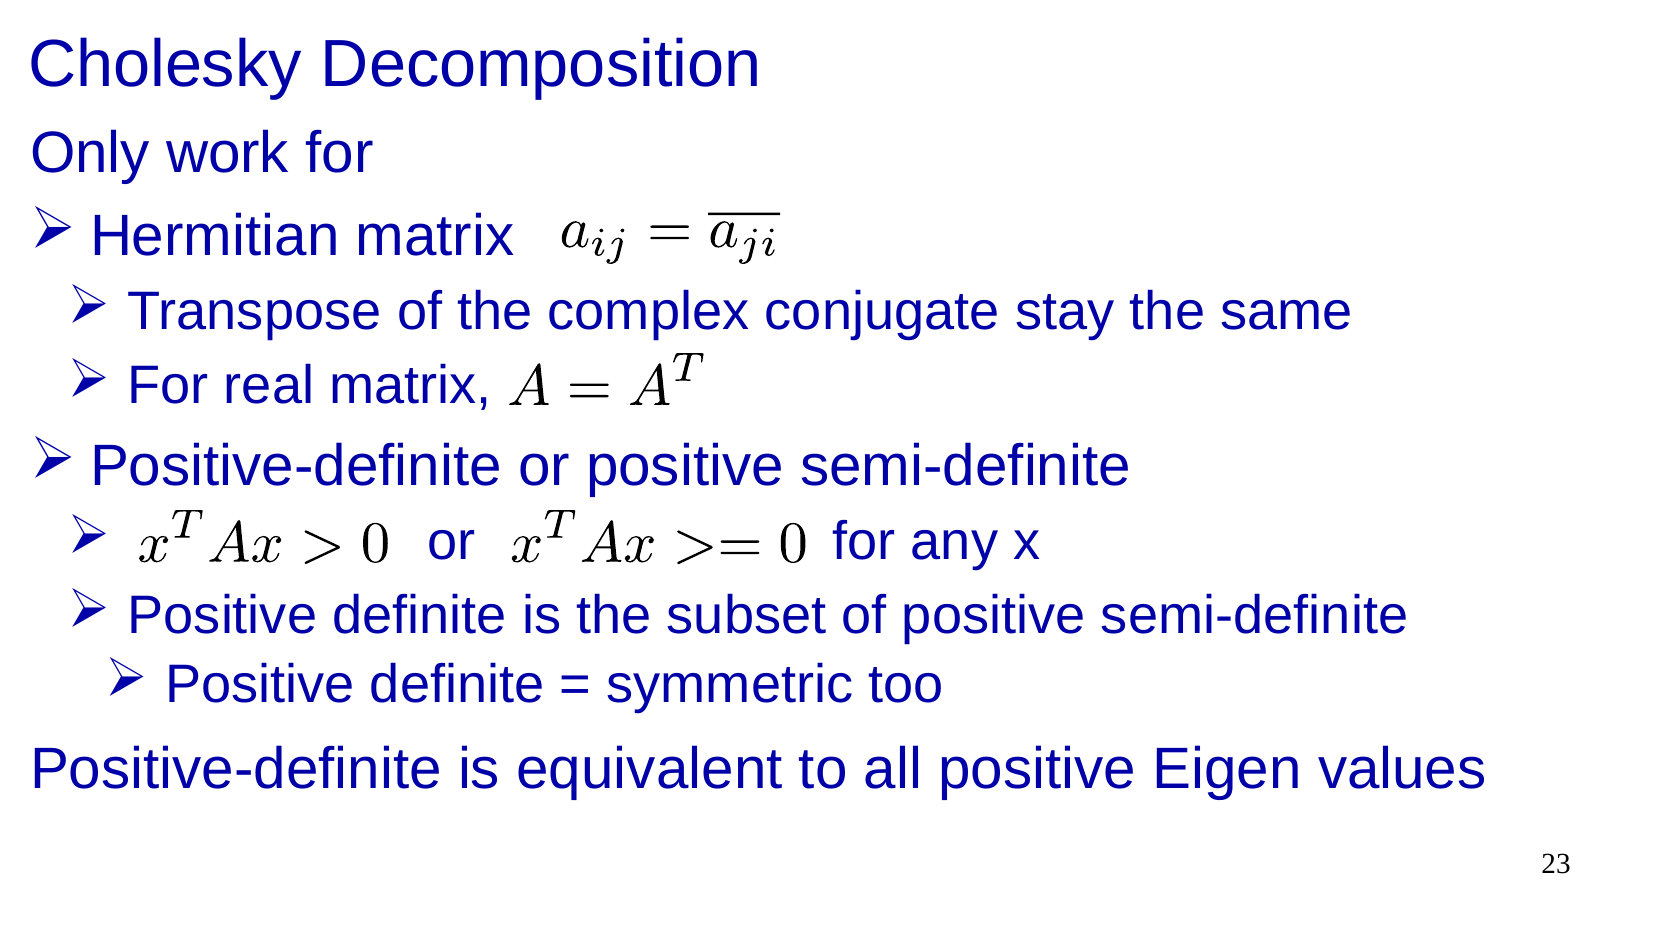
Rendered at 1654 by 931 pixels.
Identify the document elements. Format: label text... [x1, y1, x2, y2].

text_box [137, 509, 391, 565]
text_box [559, 212, 781, 264]
title Cholesky Decomposition [28, 21, 1626, 106]
text_box [510, 510, 808, 565]
text_box [507, 353, 706, 406]
list Only work for Hermitian matrix Transpose of the complex conjugate stay the same For real matrix, Positive-definite or positive semi-definite or for any x Positive definite is the subset of positive semi-definite Positive definite = symmetric too Positive-definite is equivalent to all positive Eigen values [30, 120, 1645, 916]
